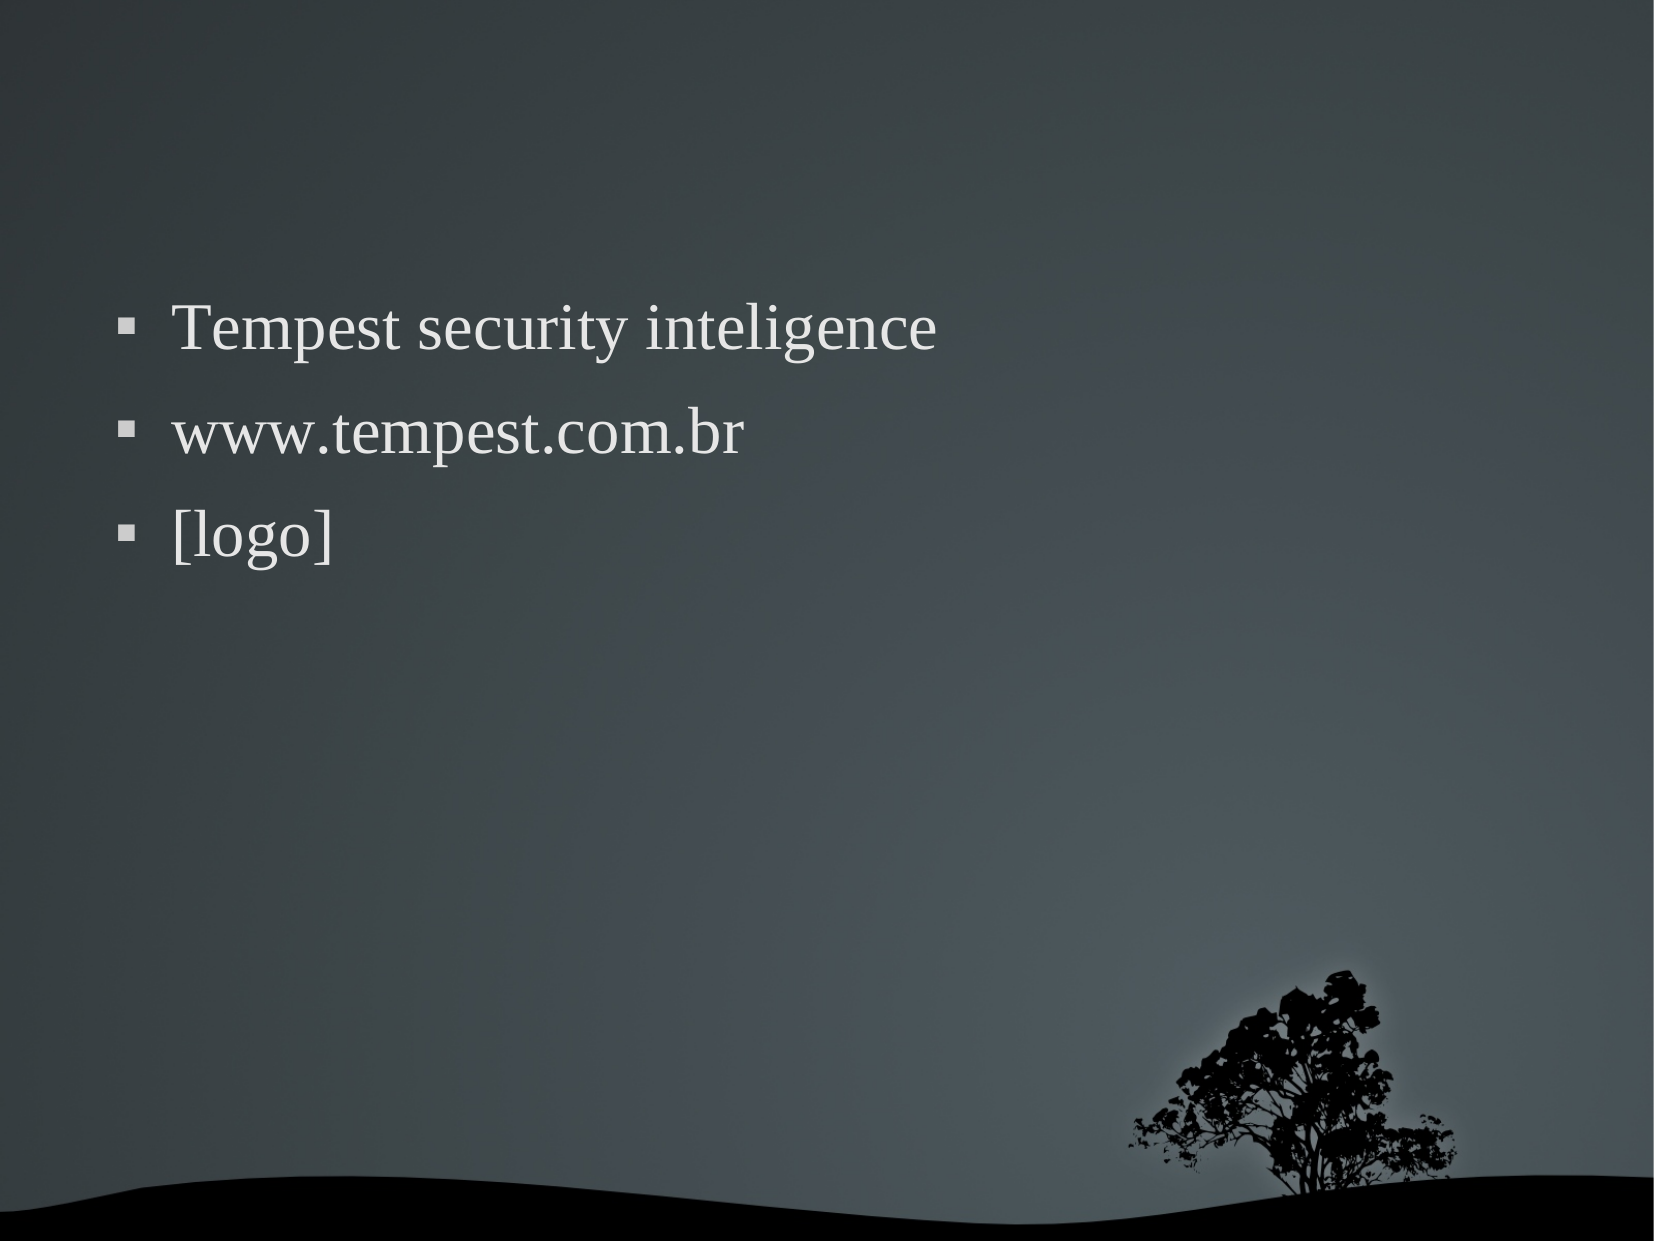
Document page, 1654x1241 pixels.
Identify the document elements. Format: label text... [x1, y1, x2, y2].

picture [0, 0, 1654, 1241]
list Tempest security inteligence www.tempest.com.br [logo] [82, 290, 1571, 1109]
